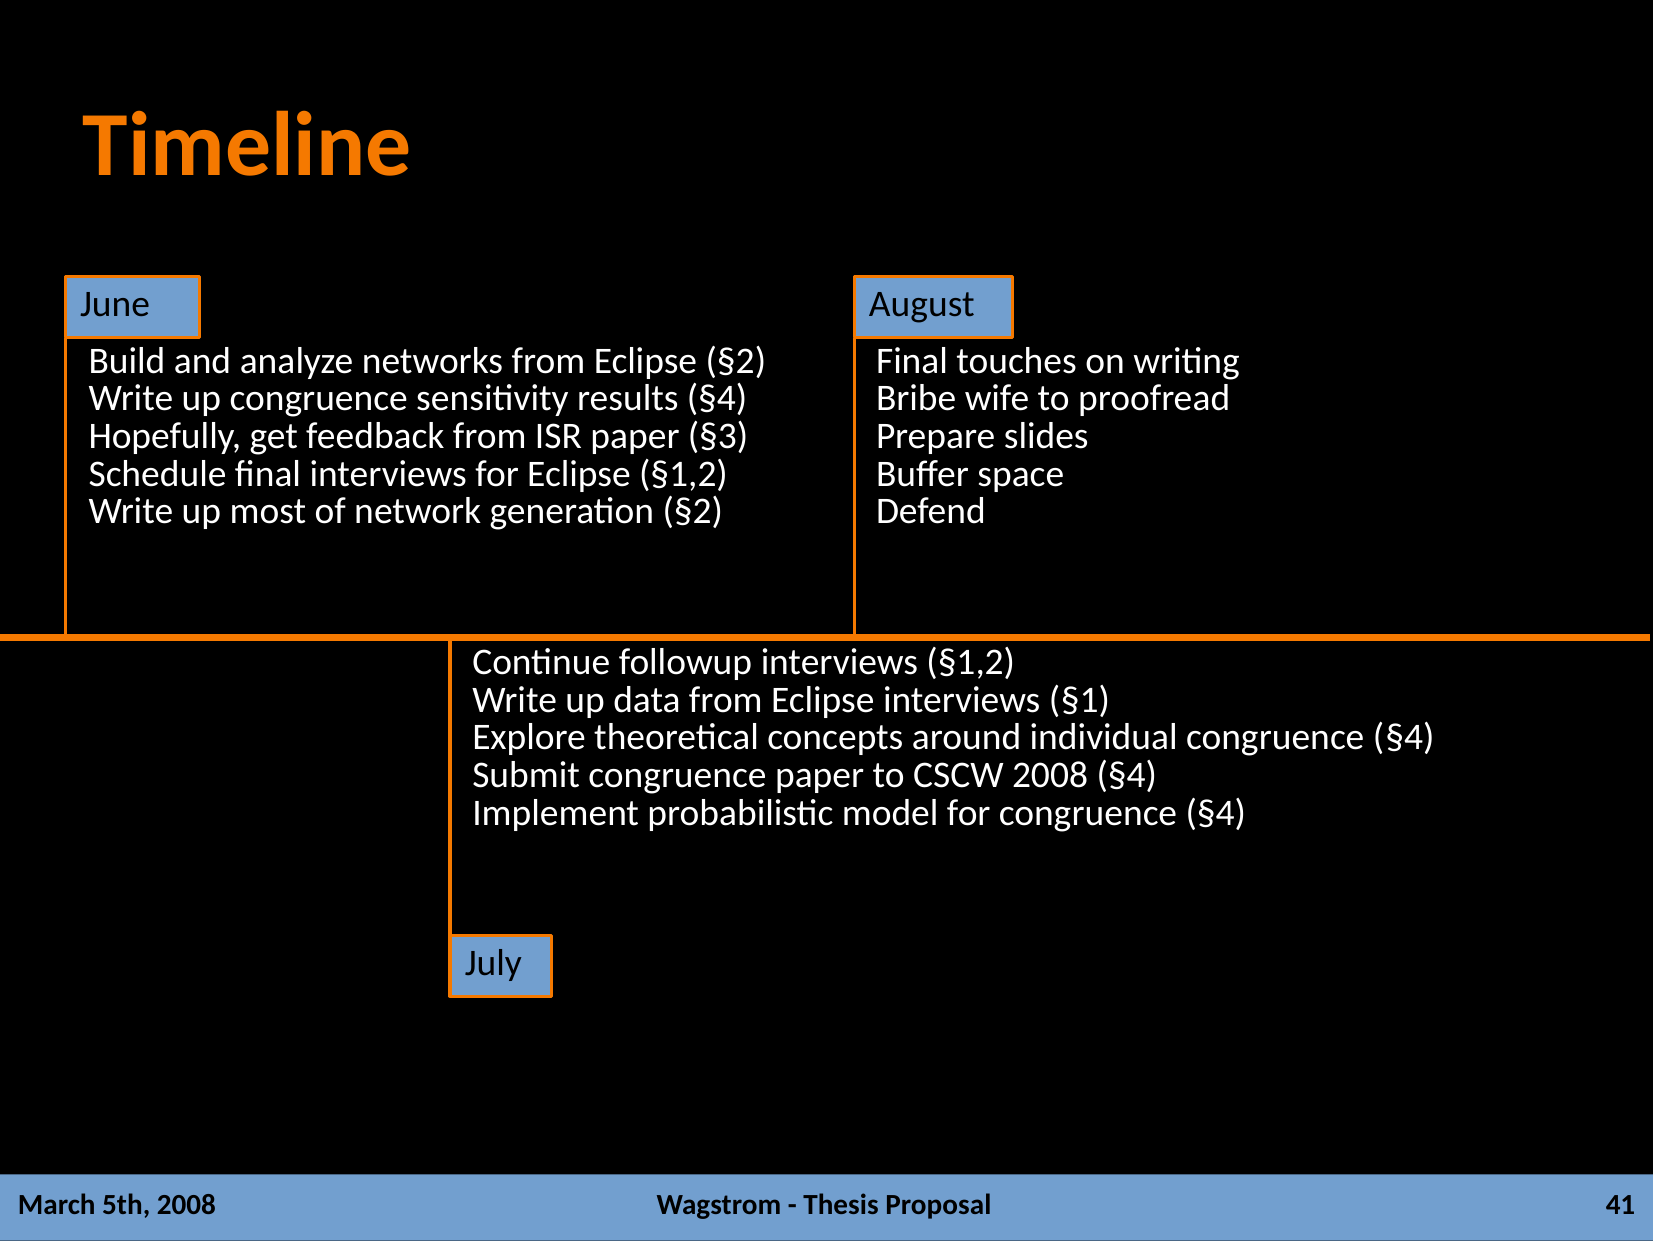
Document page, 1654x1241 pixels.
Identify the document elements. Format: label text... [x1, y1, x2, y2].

text_box Final touches on writing Bribe wife to proofread Prepare slides Buffer space Defend [852, 337, 1653, 638]
title Timeline [82, 56, 1571, 250]
text_box August [854, 276, 1013, 337]
text_box July [450, 939, 552, 997]
text_box Continue followup interviews (§1,2) Write up data from Eclipse interviews (§1) Explore theoretical concepts around individual congruence (§4) Submit congruence paper to CSCW 2008 (§4) Implement probabilistic model for congruence (§4) [449, 638, 1463, 939]
text_box June [65, 276, 200, 337]
text_box Build and analyze networks from Eclipse (§2) Write up congruence sensitivity results (§4) Hopefully, get feedback from ISR paper (§3) Schedule final interviews for Eclipse (§1,2) Write up most of network generation (§2) [65, 337, 852, 638]
